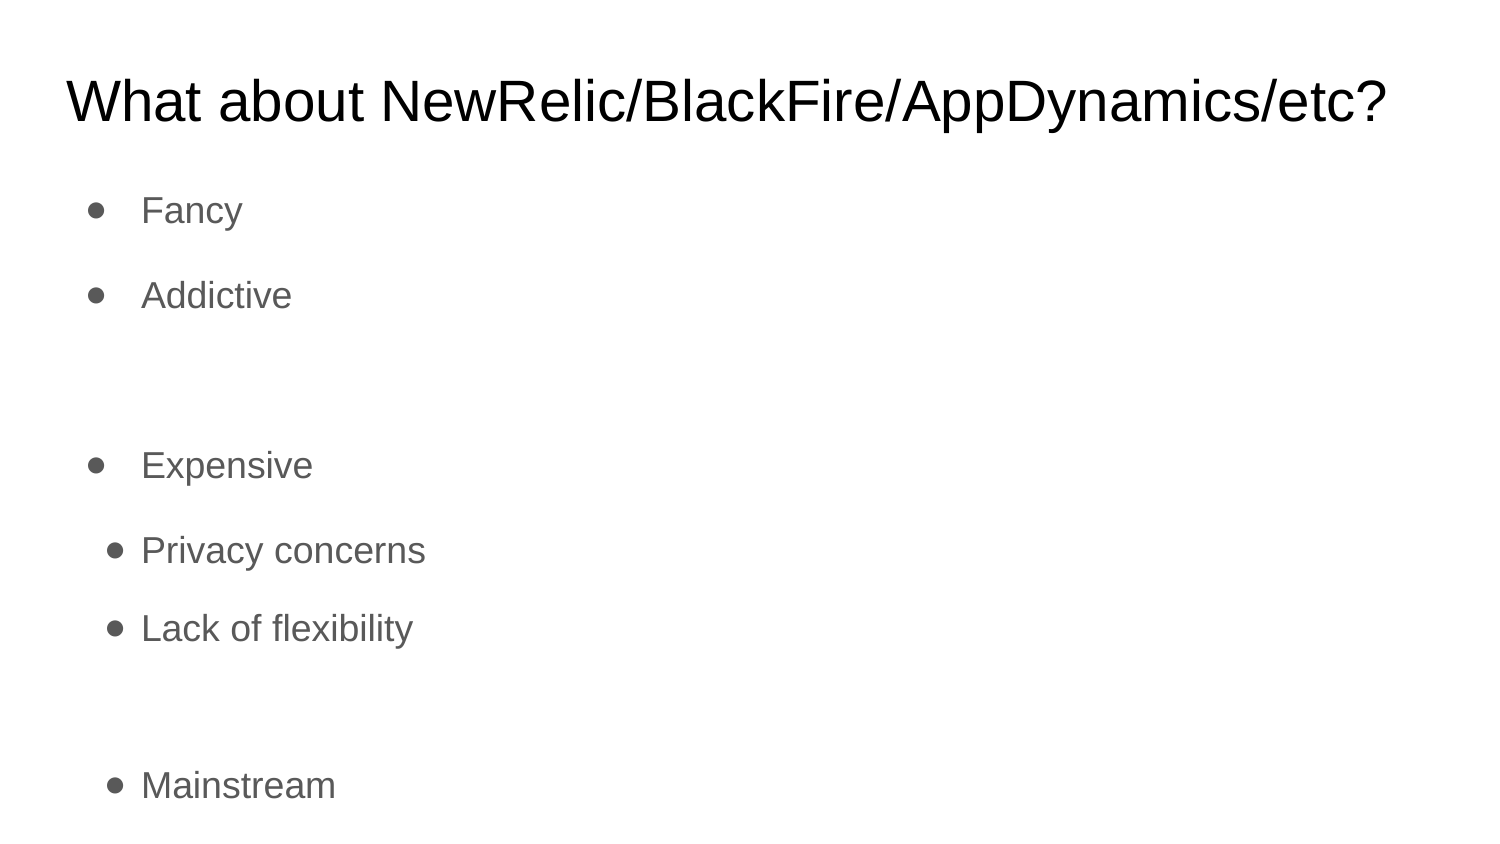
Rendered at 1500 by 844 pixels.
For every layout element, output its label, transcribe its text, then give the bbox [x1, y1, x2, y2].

list Fancy Addictive Expensive Privacy concerns Lack of flexibility Mainstream [51, 164, 1449, 756]
title What about NewRelic/BlackFire/AppDynamics/etc? [51, 48, 1449, 142]
